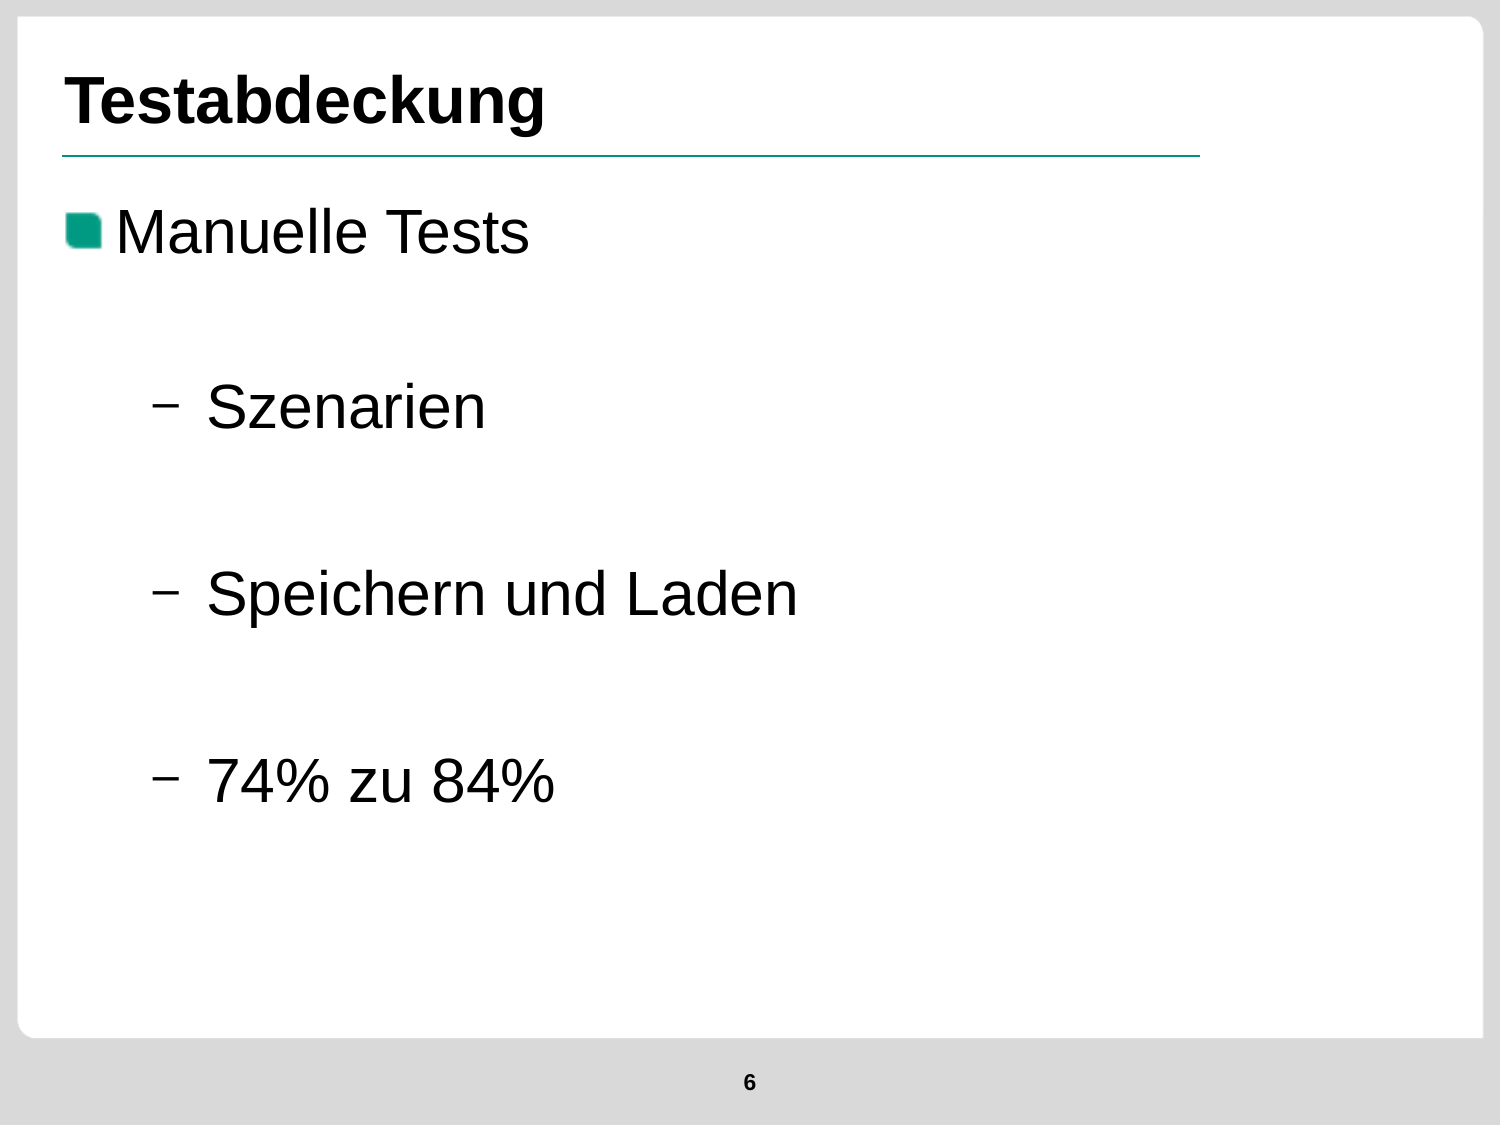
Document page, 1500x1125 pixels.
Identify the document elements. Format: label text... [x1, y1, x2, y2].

title Testabdeckung [64, 54, 1114, 147]
list Manuelle Tests Szenarien Speichern und Laden 74% zu 84% [64, 196, 1436, 1000]
picture [0, 0, 1500, 1125]
